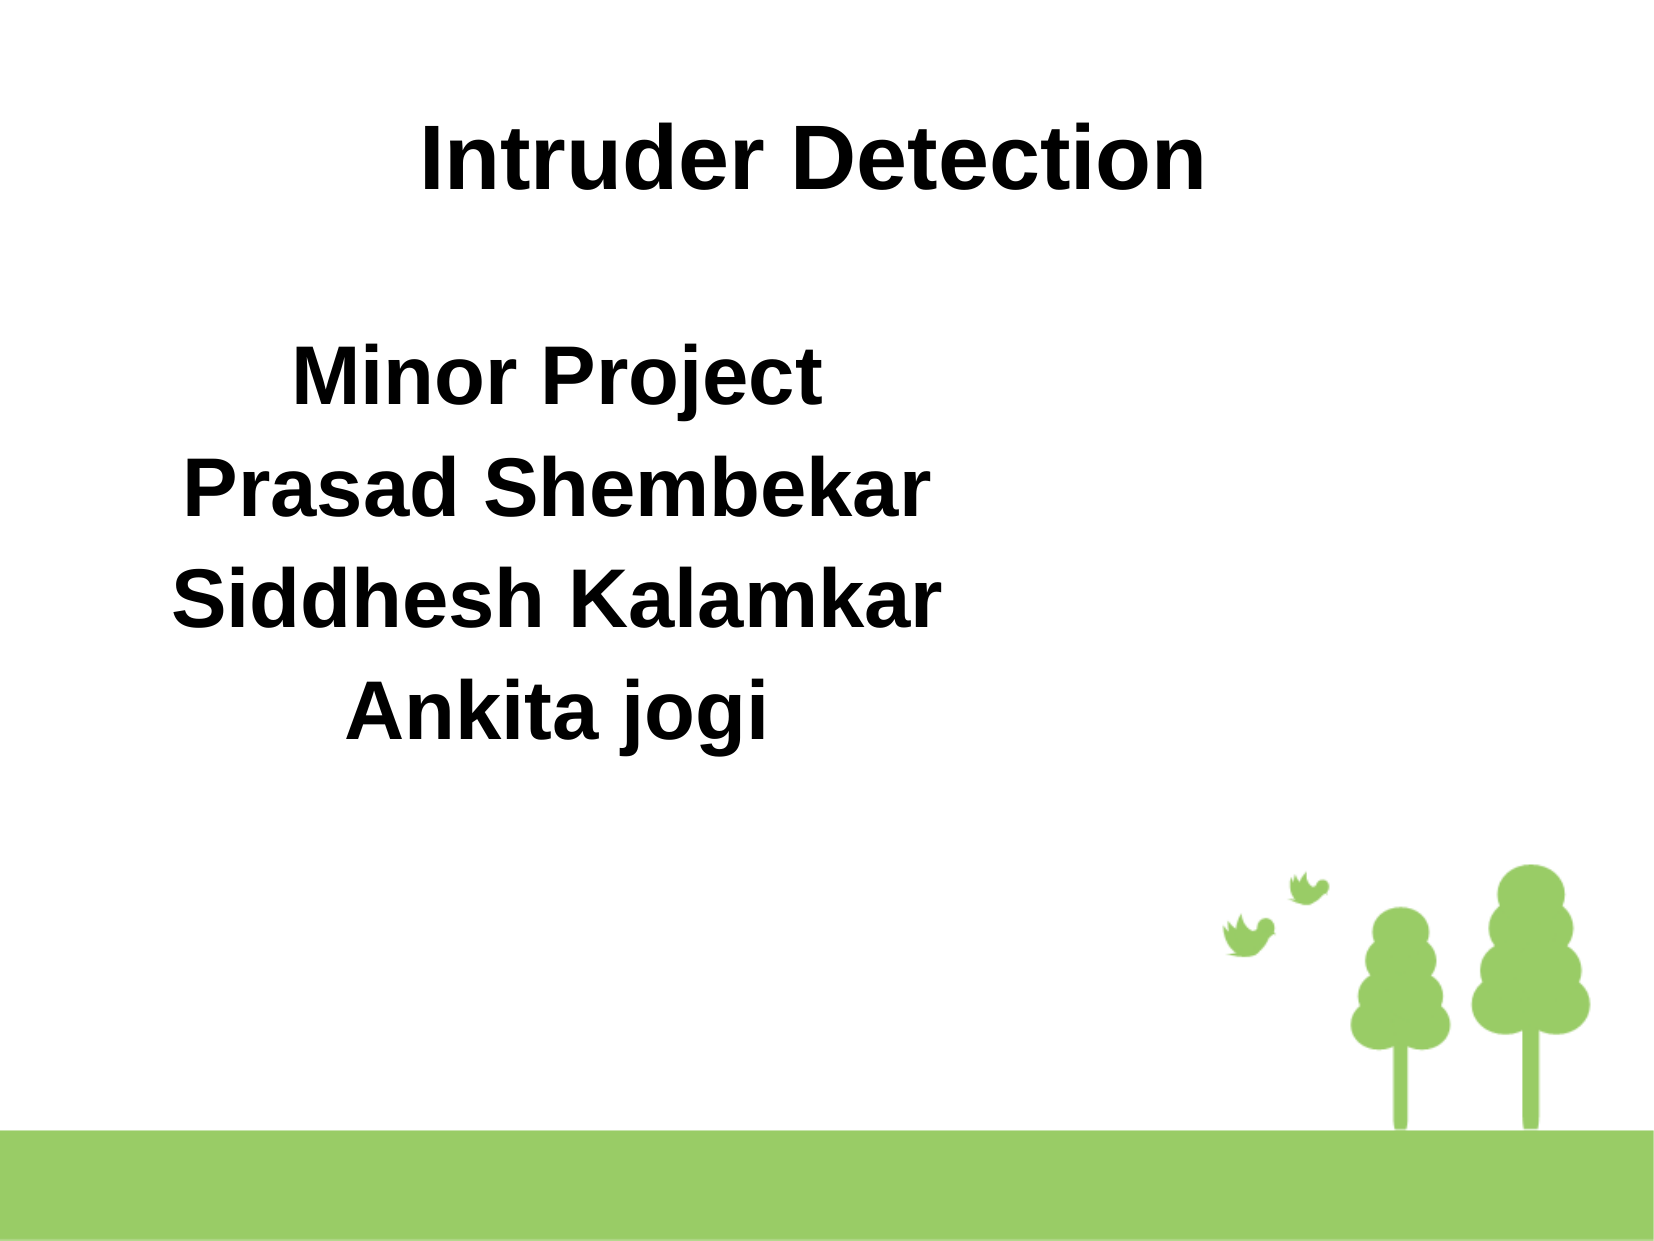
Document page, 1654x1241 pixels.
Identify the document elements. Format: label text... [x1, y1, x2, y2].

title Intruder Detection [82, 97, 1571, 209]
subtitle Minor Project Prasad Shembekar Siddhesh Kalamkar Ankita jogi [94, 100, 1583, 1241]
